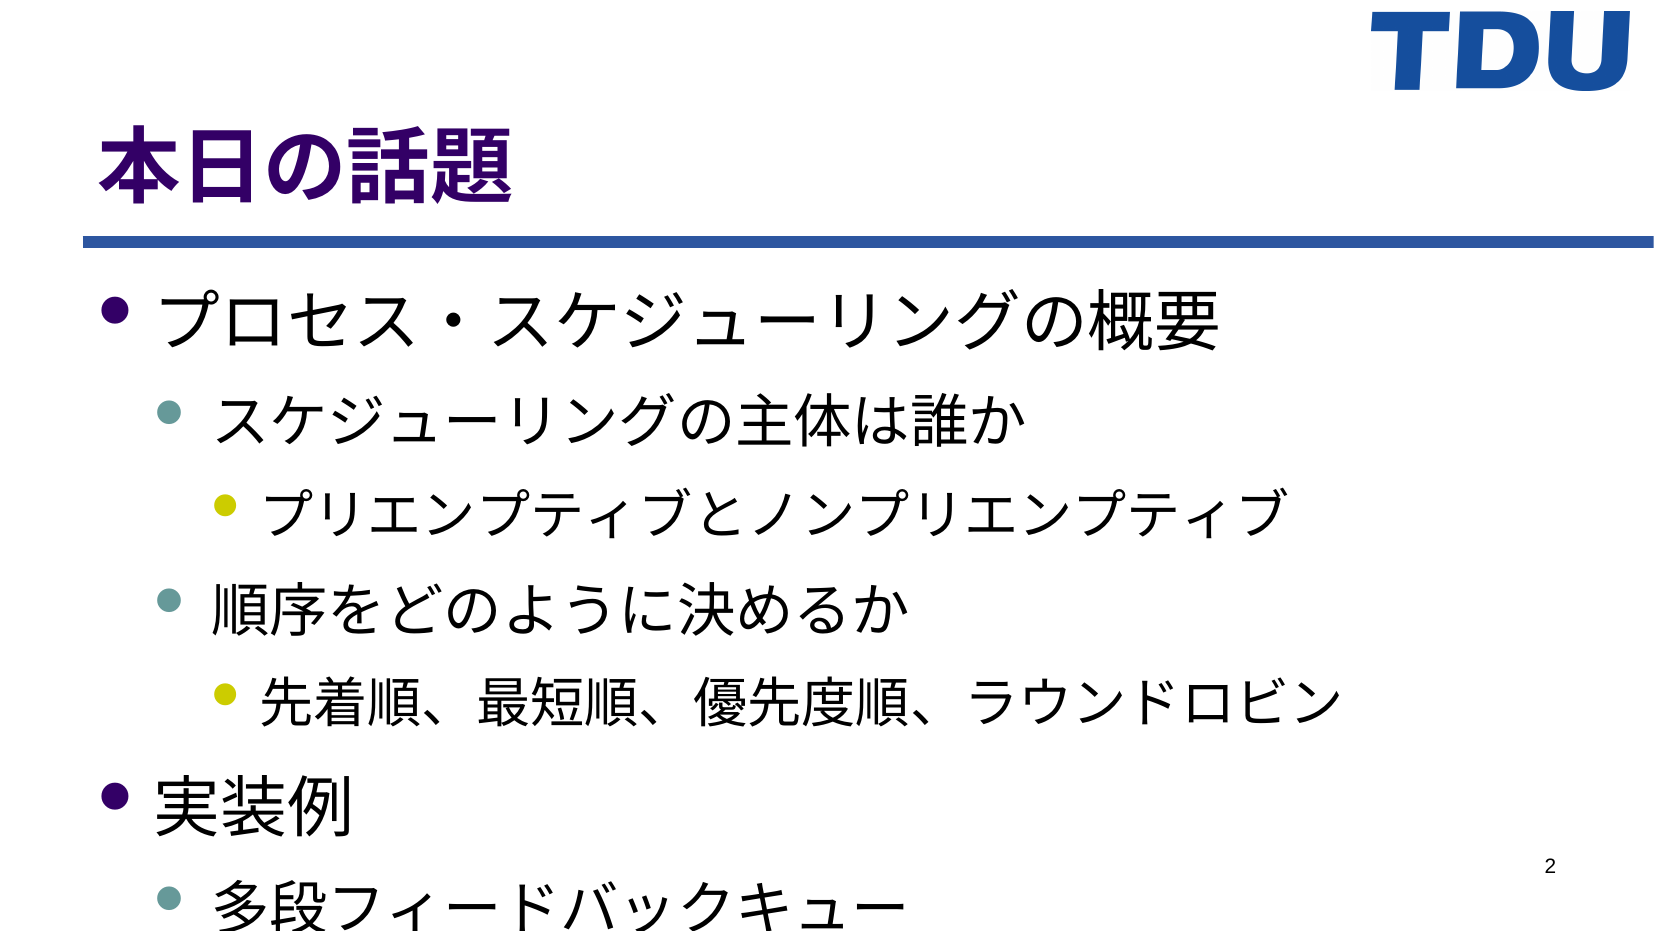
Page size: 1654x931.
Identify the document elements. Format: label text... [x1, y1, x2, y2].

title 本日の話題 [82, 51, 1571, 228]
picture [1371, 11, 1630, 91]
list プロセス・スケジューリングの概要 スケジューリングの主体は誰か プリエンプティブとノンプリエンプティブ 順序をどのように決めるか 先着順、最短順、優先度順、ラウンドロビン 実装例 多段フィードバックキュー Completely Fair Scheduling [82, 259, 1571, 873]
